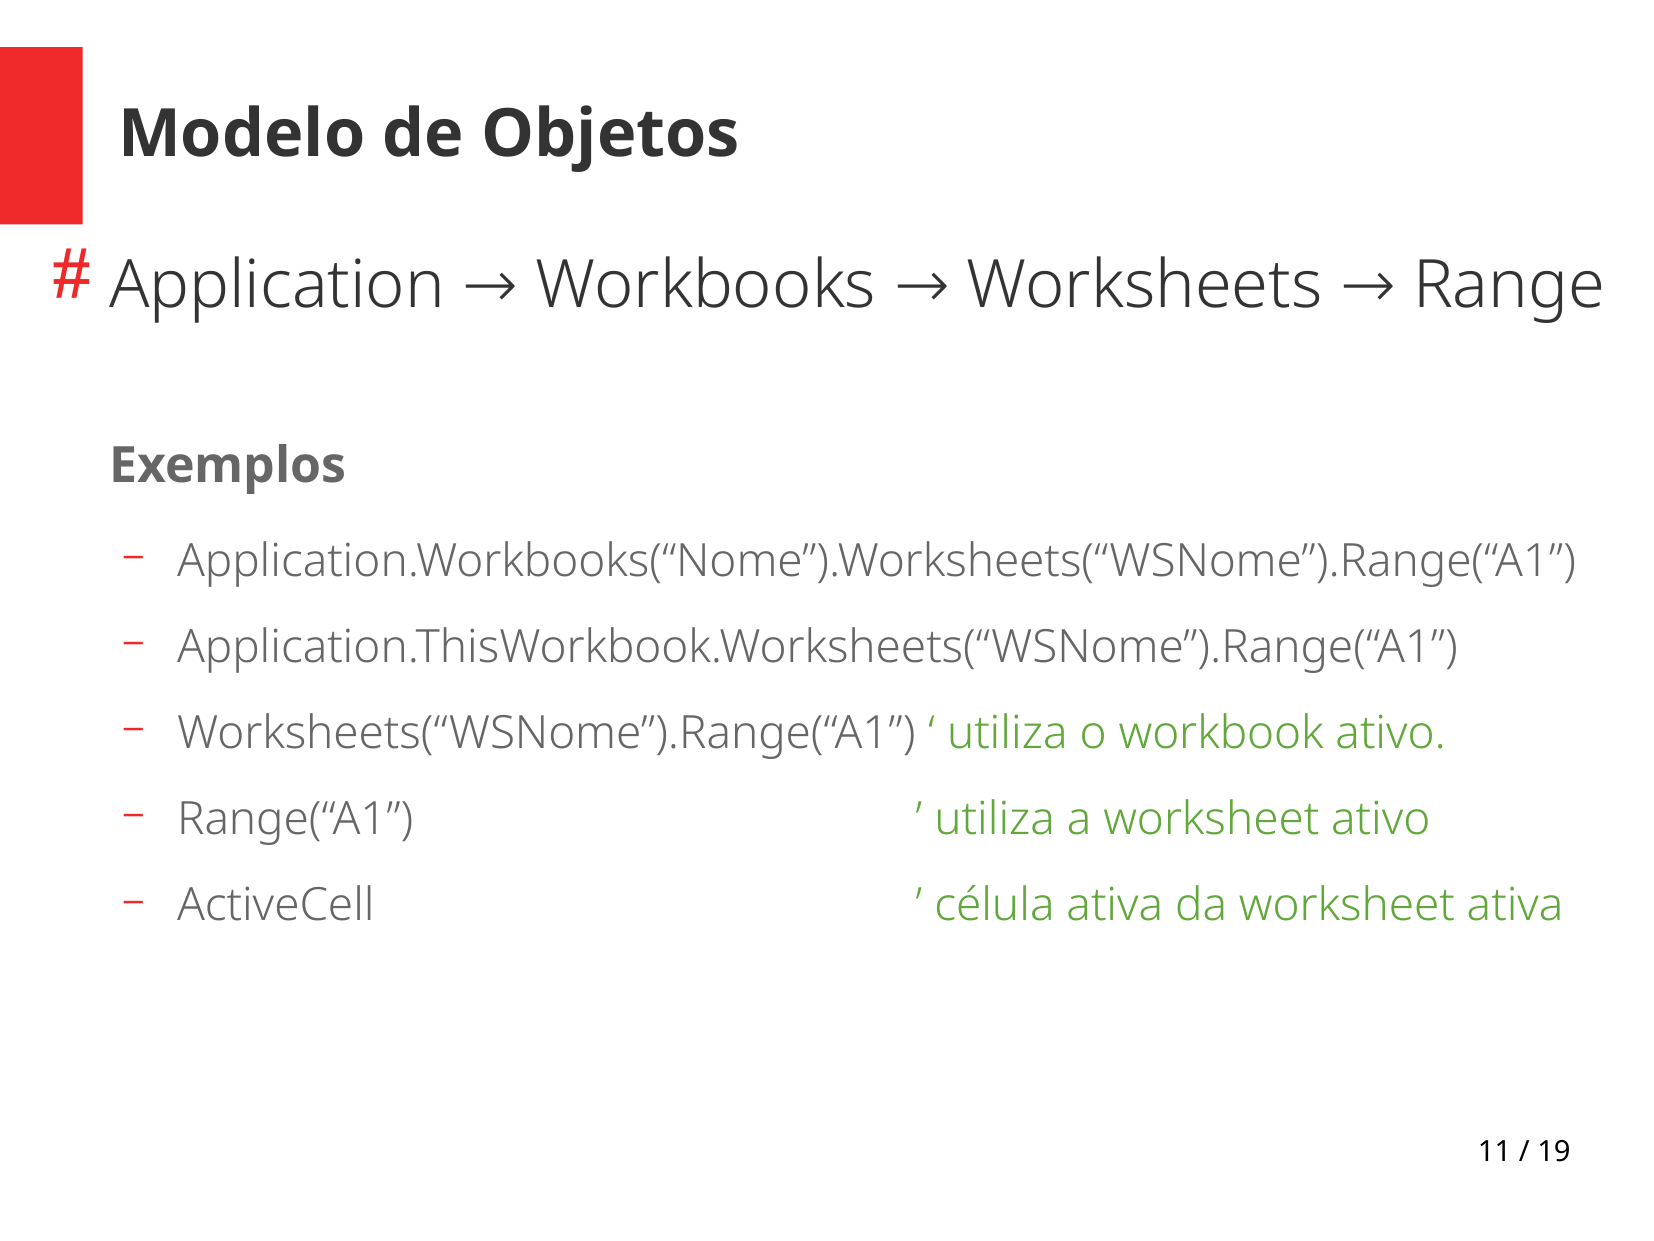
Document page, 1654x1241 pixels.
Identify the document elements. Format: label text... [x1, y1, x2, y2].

title Modelo de Objetos [118, 49, 1571, 213]
list Application → Workbooks → Worksheets → Range Exemplos Application.Workbooks(“Nome”).Worksheets(“WSNome”).Range(“A1”) Application.ThisWorkbook.Worksheets(“WSNome”).Range(“A1”) Worksheets(“WSNome”).Range(“A1”) ‘ utiliza o workbook ativo. Range(“A1”) ’ utiliza a worksheet ativo ActiveCell ’ célula ativa da worksheet ativa [35, 236, 1607, 1111]
